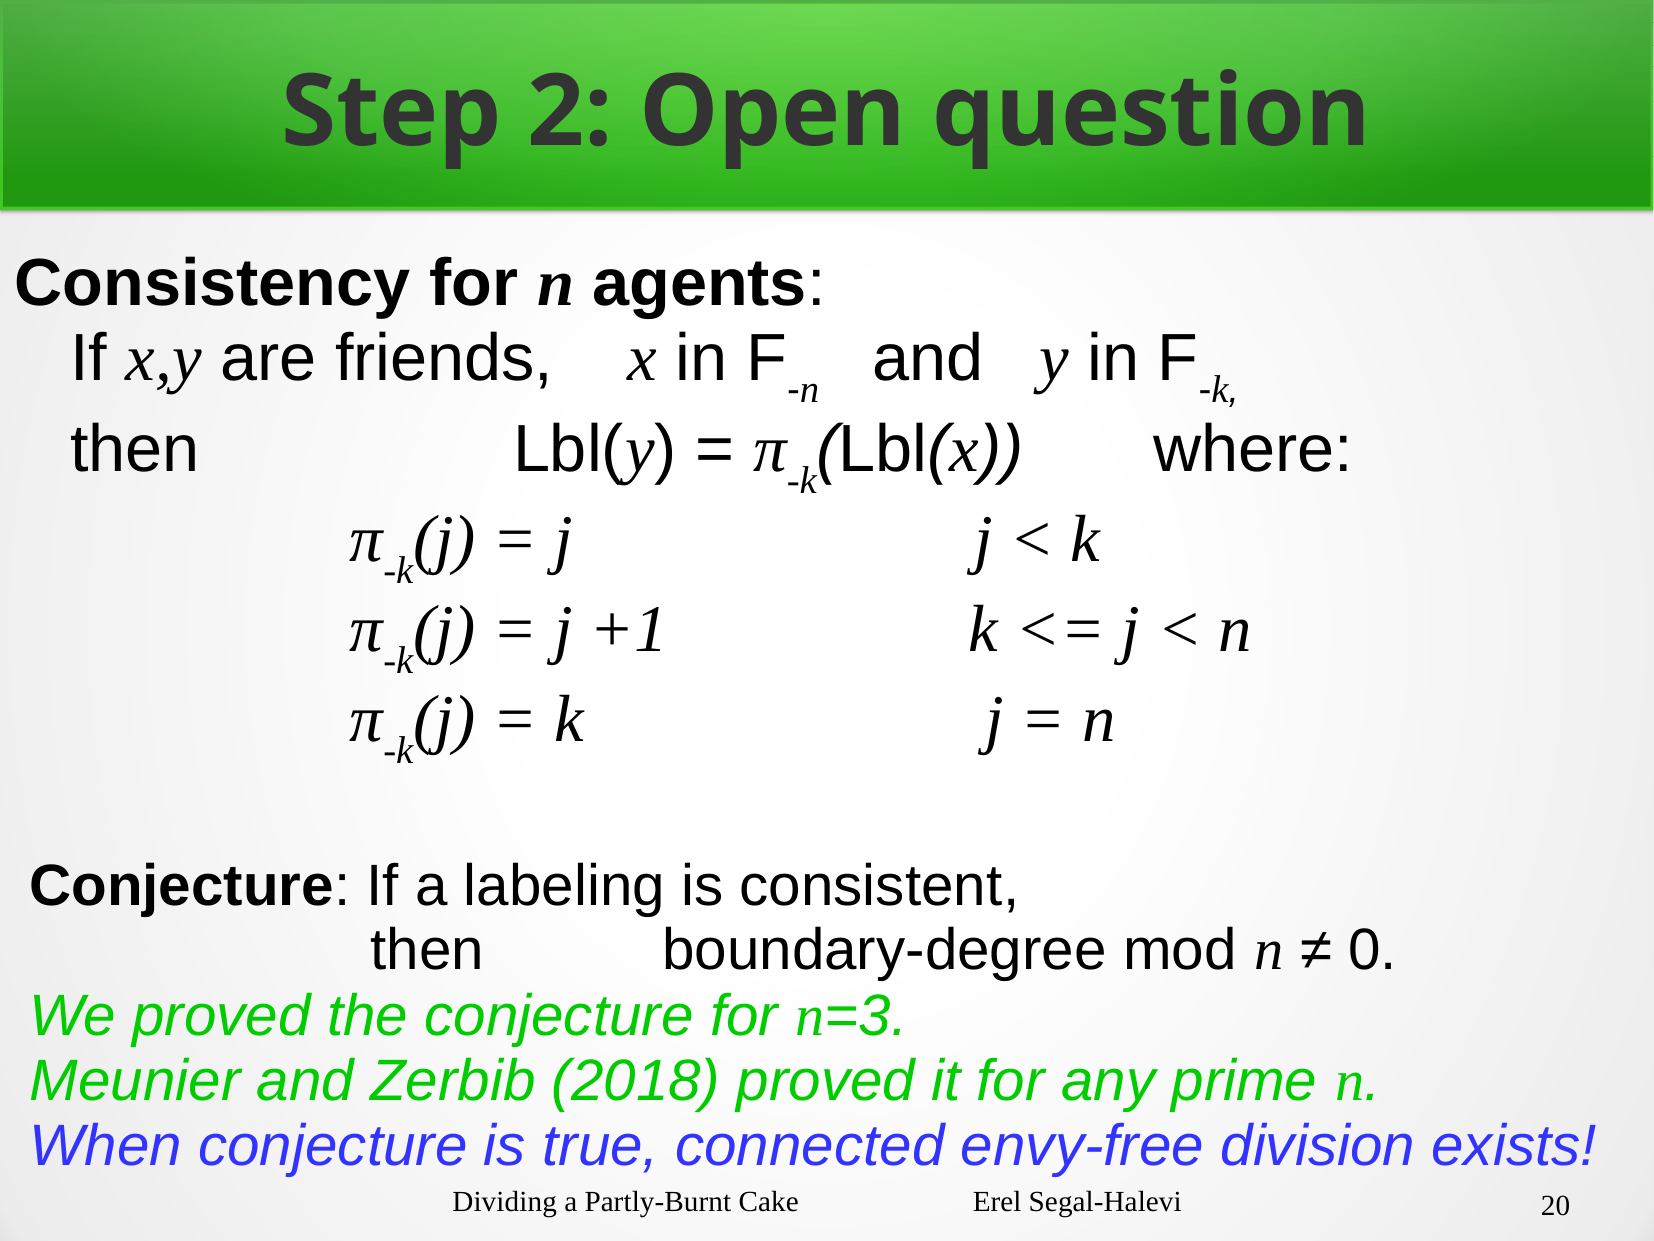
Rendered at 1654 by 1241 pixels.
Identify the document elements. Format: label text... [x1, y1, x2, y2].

text_box Consistency for n agents: If x,y are friends, x in F-n and y in F-k, then Lbl(y) = π-k(Lbl(x)) where: π-k(j) = j j < k π-k(j) = j +1 k <= j < n π-k(j) = k j = n [0, 237, 1654, 780]
text_box Conjecture: If a labeling is consistent, then boundary-degree mod n ≠ 0. We proved the conjecture for n=3. Meunier and Zerbib (2018) proved it for any prime n. When conjecture is true, connected envy-free division exists! [15, 844, 1654, 1241]
title Step 2: Open question [0, 0, 1654, 219]
